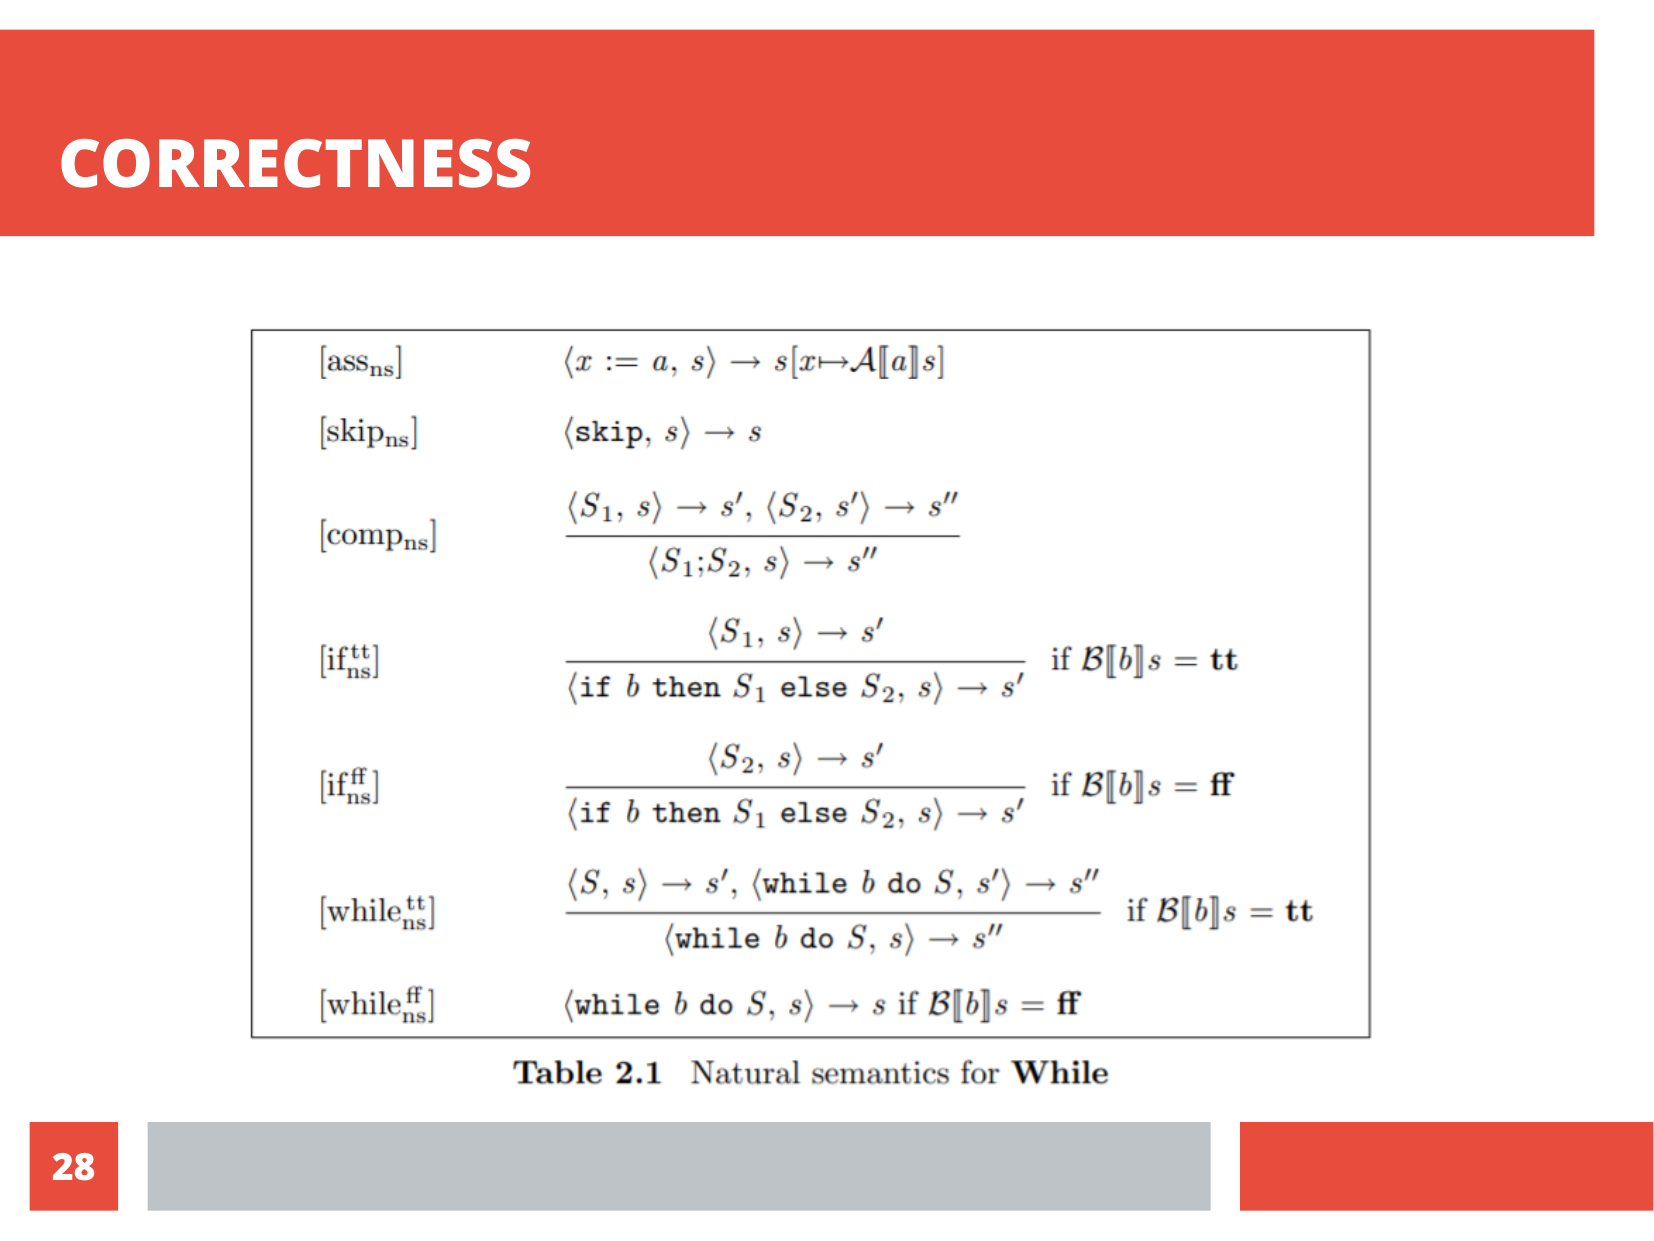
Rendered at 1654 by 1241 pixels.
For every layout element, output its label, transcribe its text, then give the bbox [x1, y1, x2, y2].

picture [244, 324, 1380, 1093]
title CORRECTNESS [59, 59, 1595, 207]
